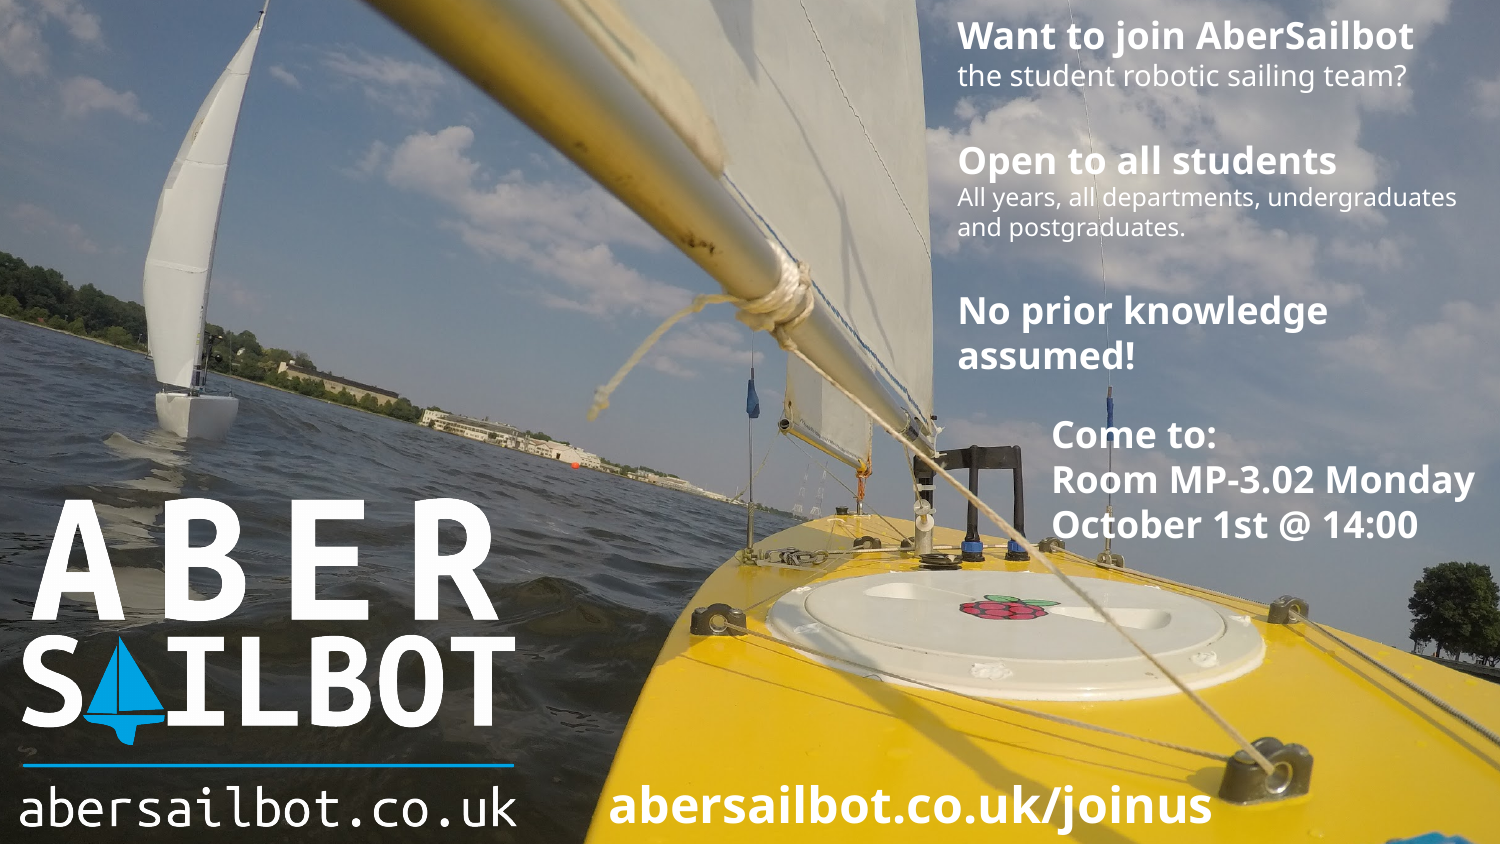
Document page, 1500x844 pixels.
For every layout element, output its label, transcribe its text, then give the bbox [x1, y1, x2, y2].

text_box abersailbot.co.uk/joinus [593, 758, 1253, 844]
text_box Come to: Room MP-3.02 Monday October 1st @ 14:00 [1036, 396, 1500, 538]
picture [0, 0, 1500, 844]
text_box Want to join AberSailbot the student robotic sailing team? Open to all students All years, all departments, undergraduates and postgraduates. No prior knowledge assumed! [942, 0, 1500, 328]
